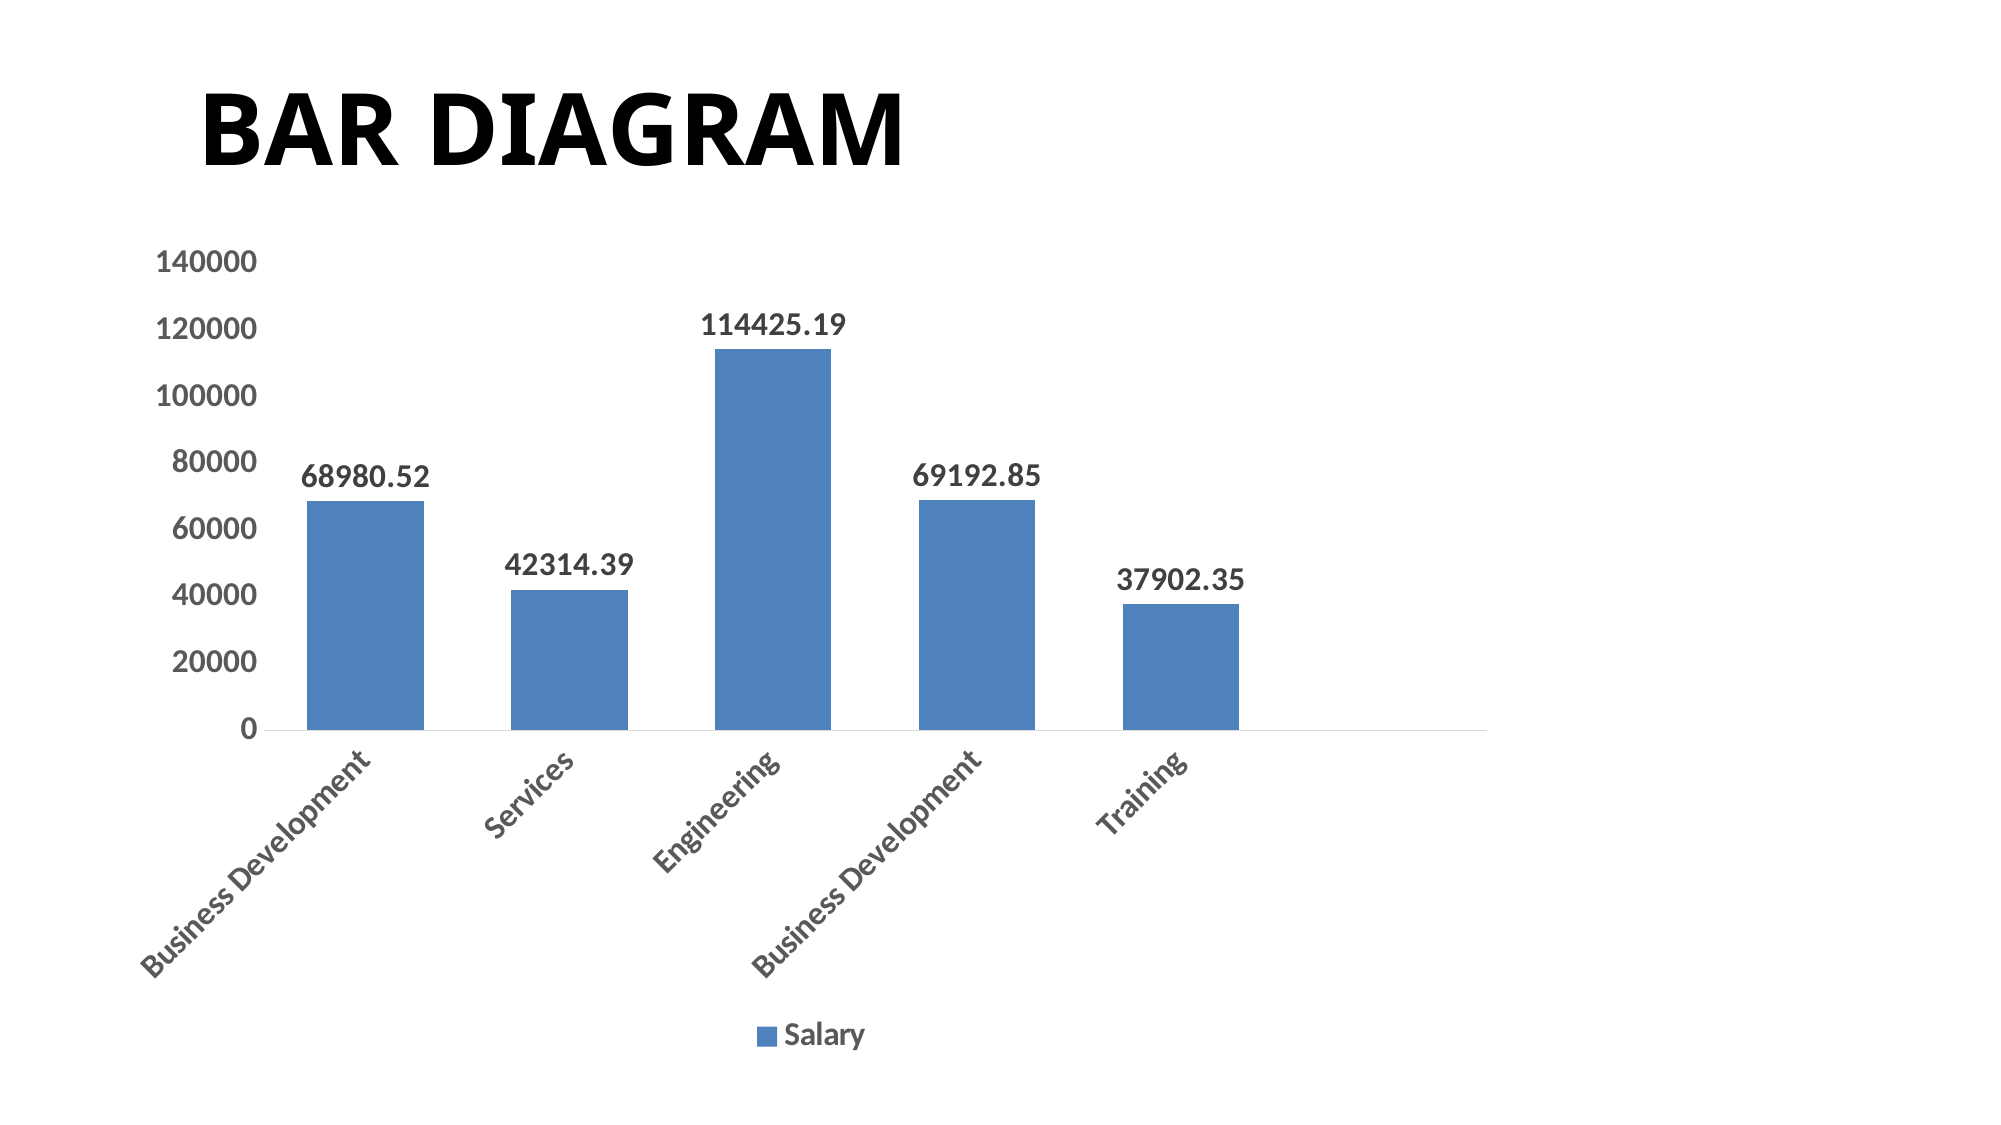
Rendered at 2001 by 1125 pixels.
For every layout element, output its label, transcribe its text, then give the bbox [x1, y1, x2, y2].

chart [108, 231, 1515, 1060]
title BAR DIAGRAM [197, 65, 1950, 190]
